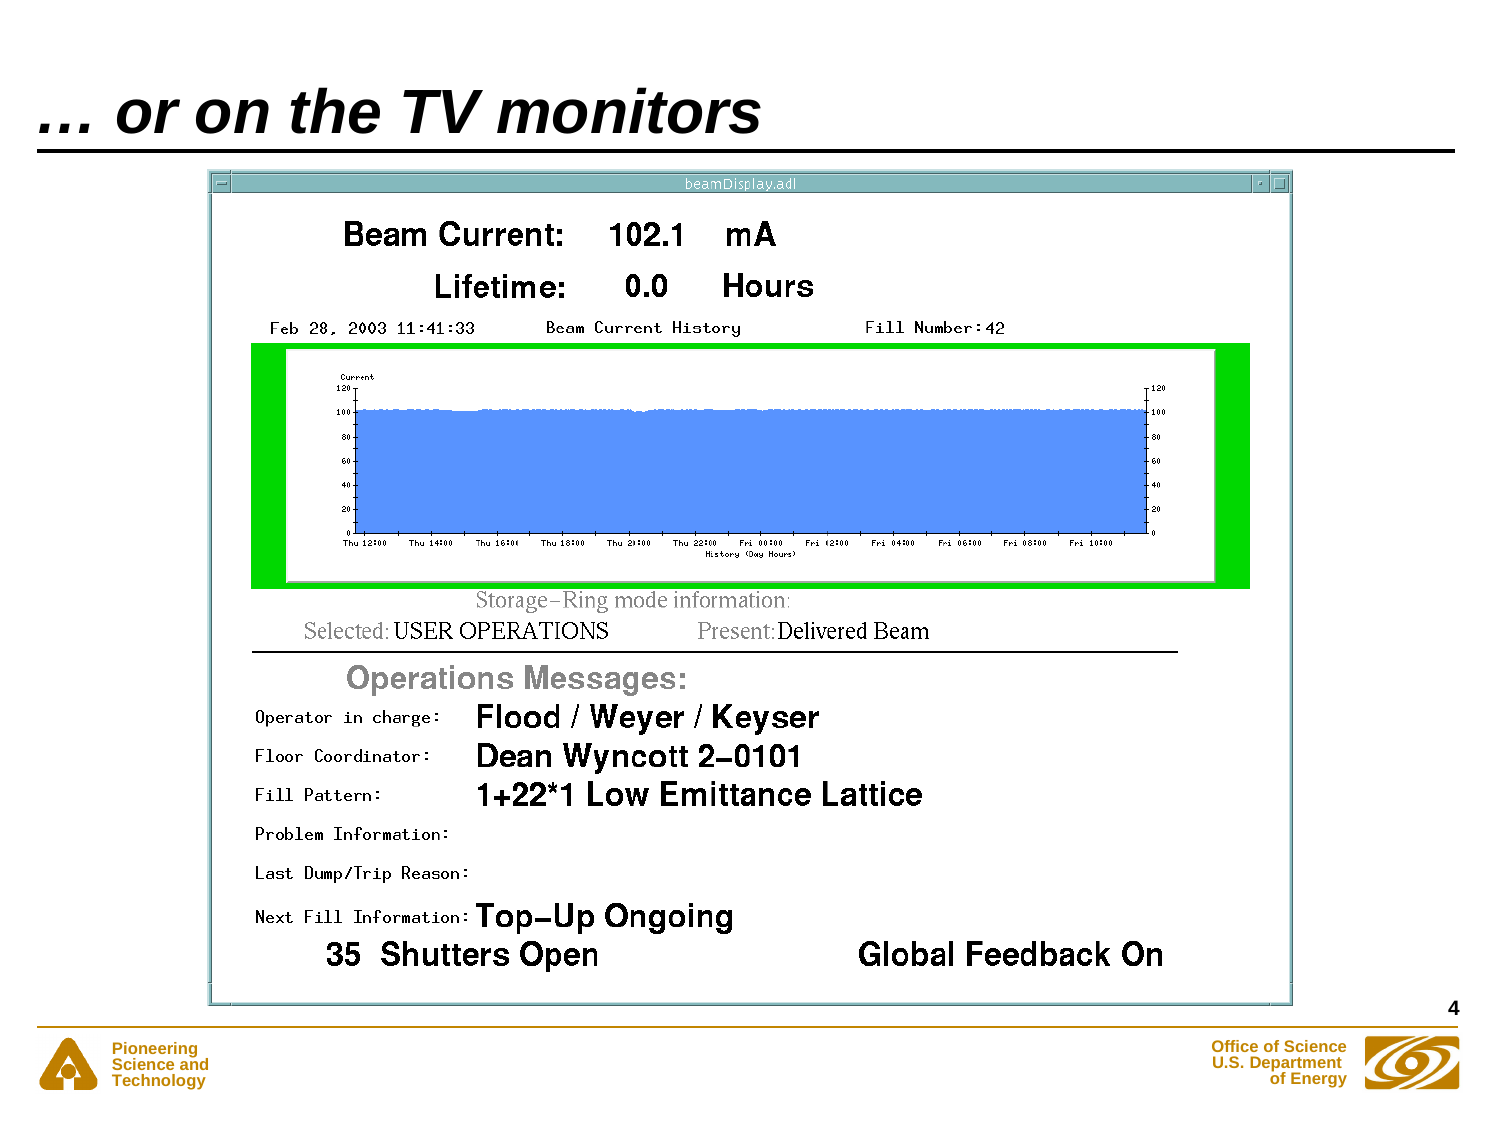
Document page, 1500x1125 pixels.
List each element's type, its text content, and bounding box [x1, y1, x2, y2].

picture [207, 169, 1293, 1006]
title … or on the TV monitors [21, 75, 1459, 154]
picture [35, 1034, 101, 1094]
picture [1362, 1032, 1463, 1093]
